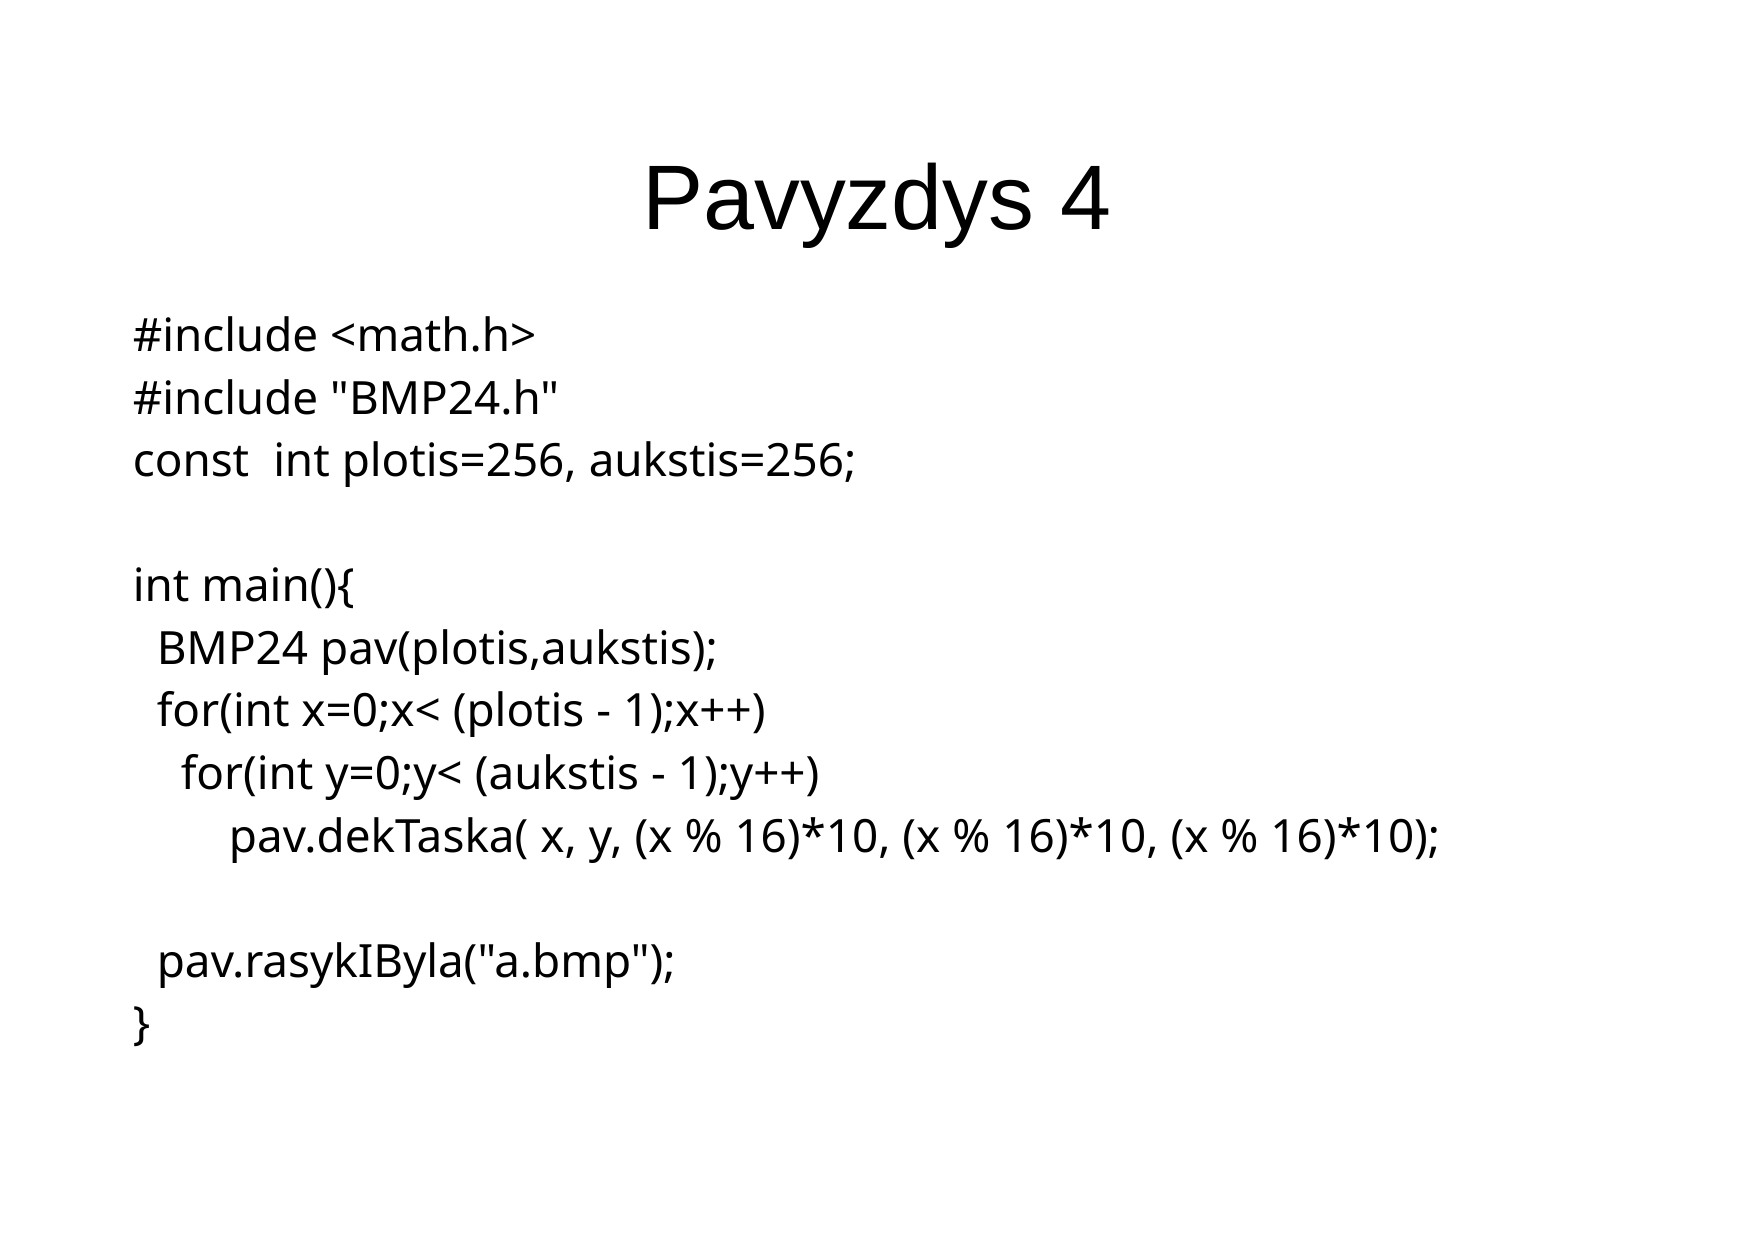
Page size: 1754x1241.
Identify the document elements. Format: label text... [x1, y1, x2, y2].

title Pavyzdys 4 [140, 111, 1614, 284]
text_box #include <math.h> #include "BMP24.h" const int plotis=256, aukstis=256; int main(){ BMP24 pav(plotis,aukstis); for(int x=0;x< (plotis - 1);x++) for(int y=0;y< (aukstis - 1);y++) pav.dekTaska( x, y, (x % 16)*10, (x % 16)*10, (x % 16)*10); pav.rasykIByla("a.bmp"); } [118, 295, 1625, 1171]
